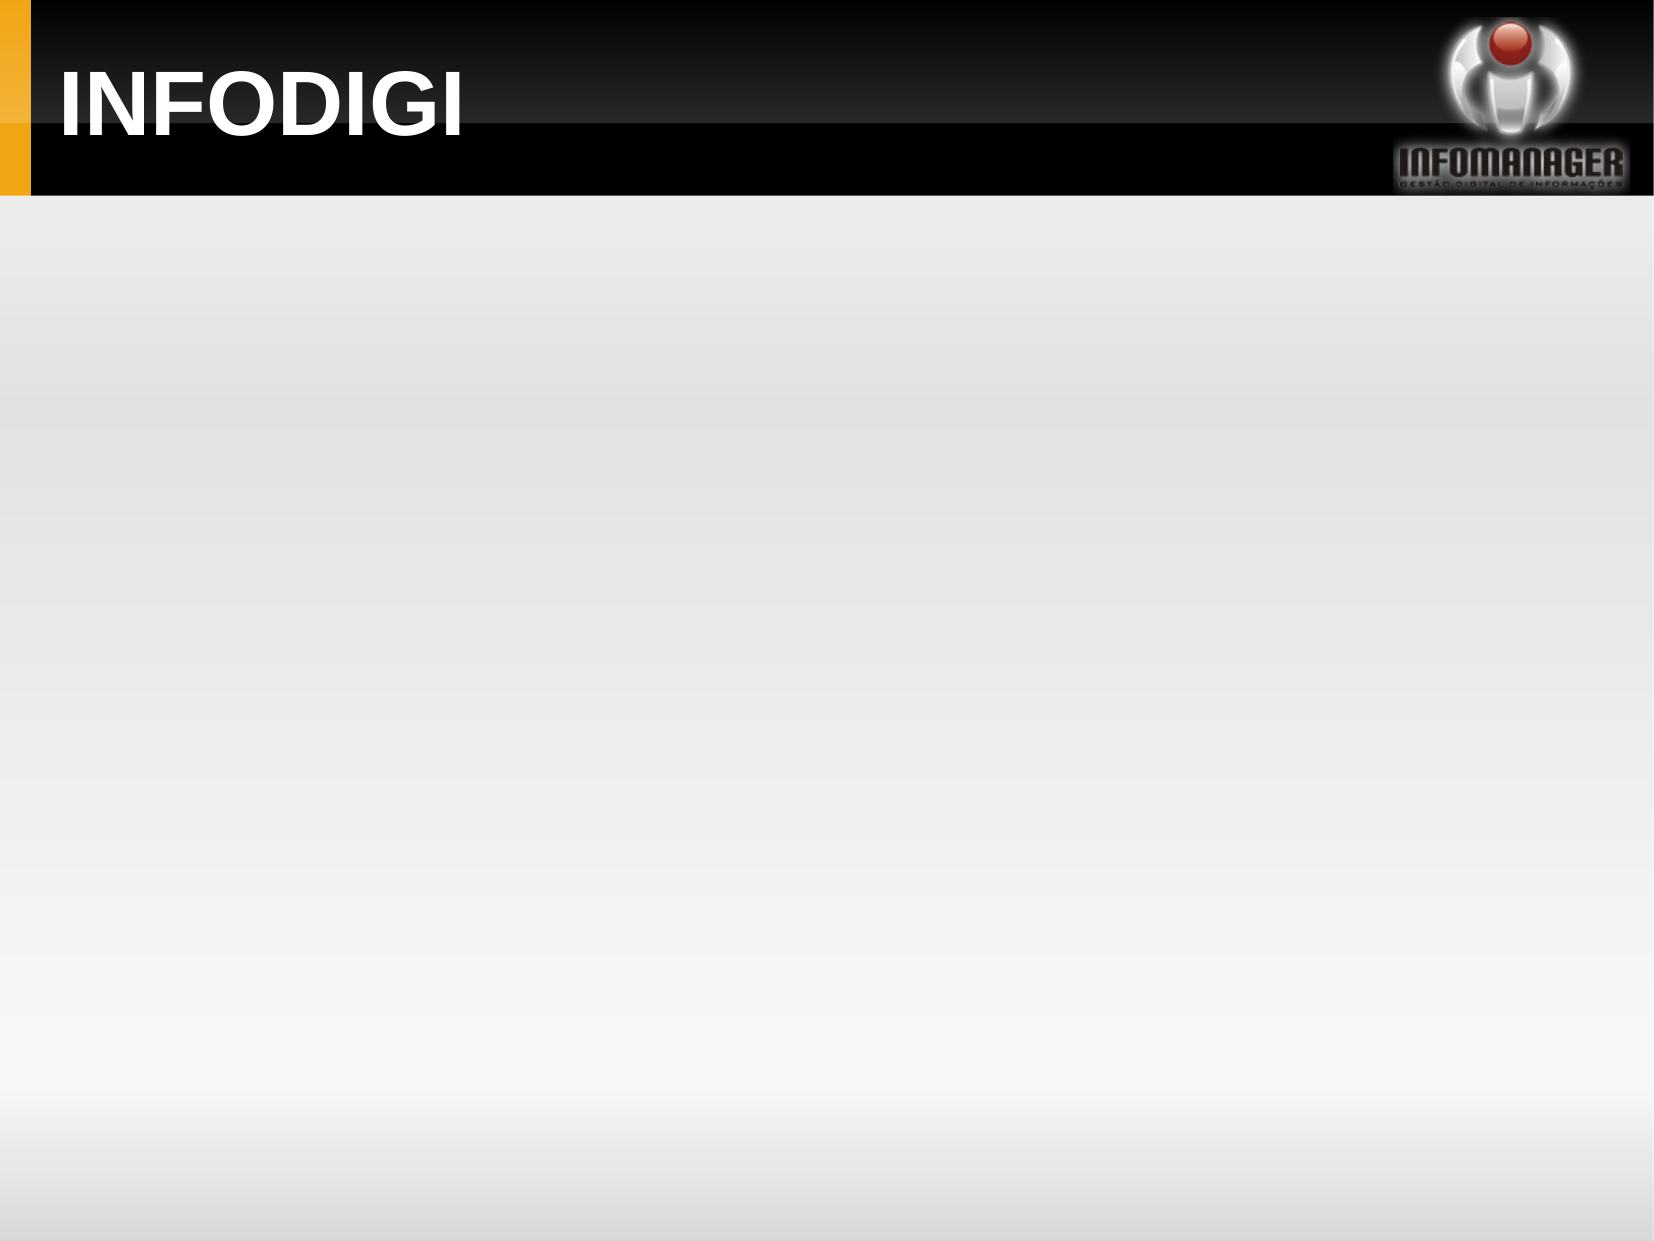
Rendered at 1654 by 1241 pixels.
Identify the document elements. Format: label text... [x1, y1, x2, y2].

title INFODIGI [59, 0, 1565, 208]
picture [0, 0, 1654, 1241]
